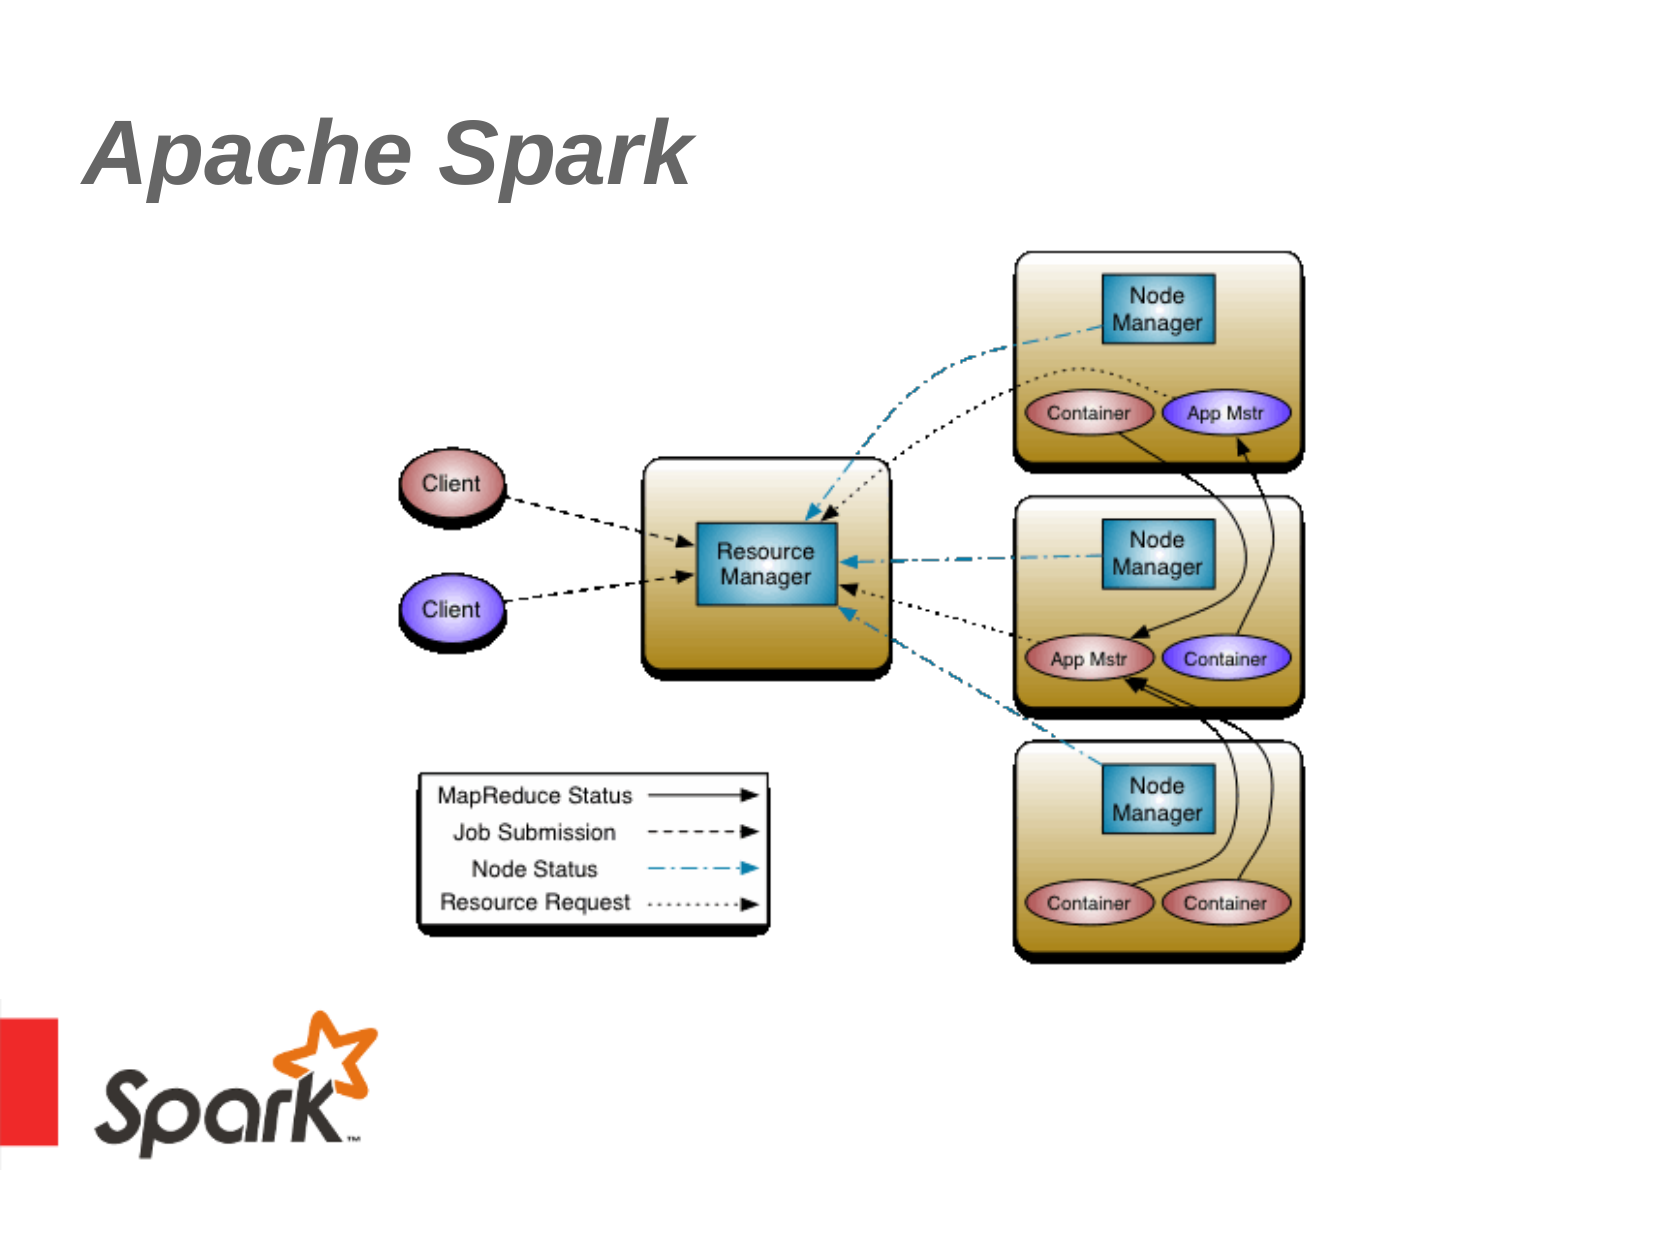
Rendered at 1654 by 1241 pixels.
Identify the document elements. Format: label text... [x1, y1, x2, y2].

title Apache Spark [82, 49, 1571, 257]
picture [0, 999, 392, 1170]
picture [248, 236, 1453, 982]
